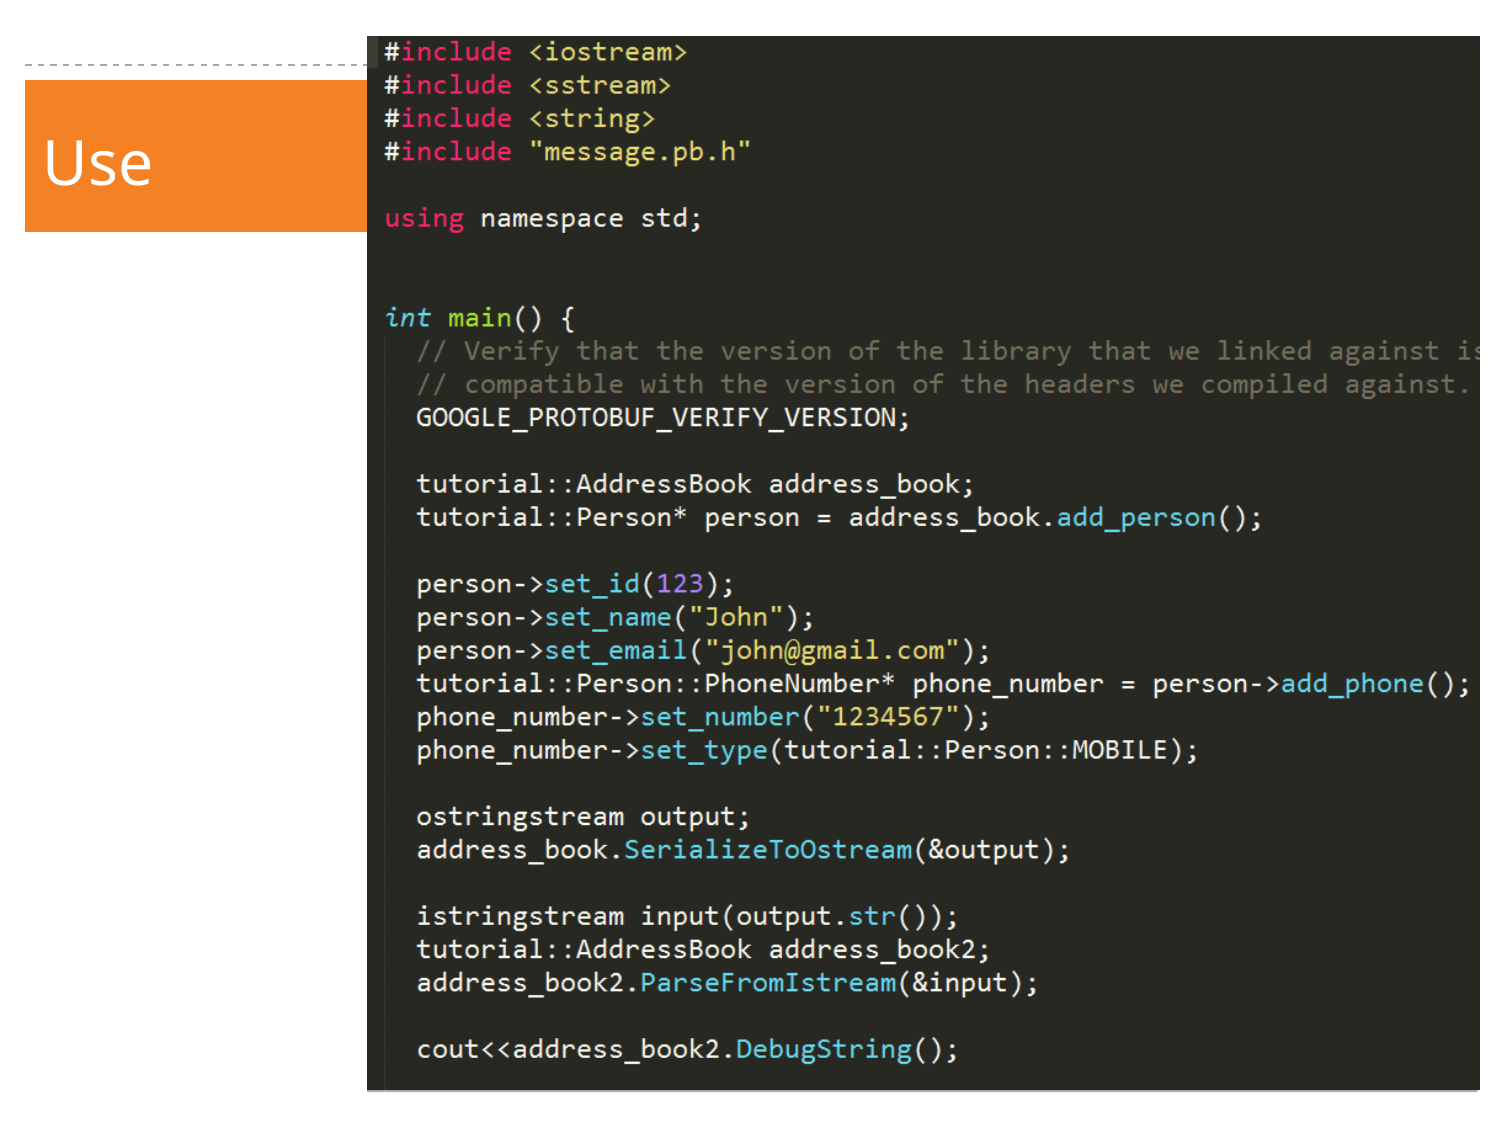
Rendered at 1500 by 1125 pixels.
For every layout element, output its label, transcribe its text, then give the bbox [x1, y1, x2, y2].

text_box Use [27, 108, 367, 231]
text_box [25, 80, 367, 232]
picture [367, 36, 1480, 1090]
